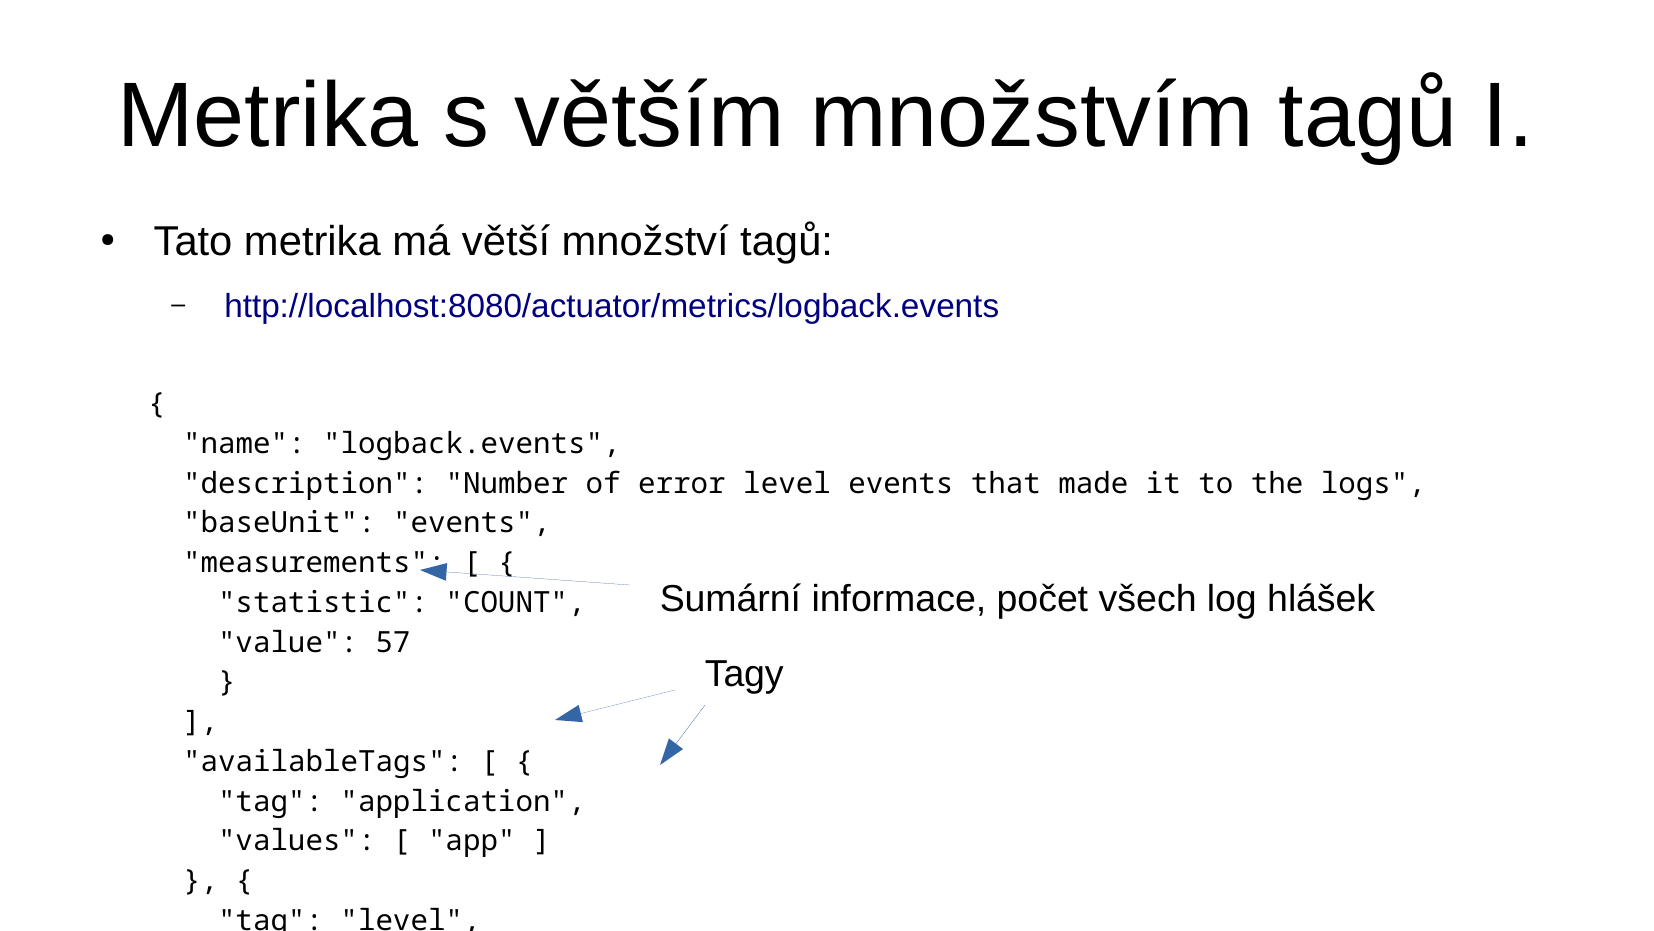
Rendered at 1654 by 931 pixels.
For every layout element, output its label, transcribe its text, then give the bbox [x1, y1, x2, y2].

text_box Tagy [690, 645, 799, 702]
text_box Sumární informace, počet všech log hlášek [645, 570, 1391, 627]
title Metrika s větším množstvím tagů I. [82, 37, 1571, 193]
text_box { "name": "logback.events", "description": "Number of error level events that made it to the logs", "baseUnit": "events", "measurements": [ { "statistic": "COUNT", "value": 57 } ], "availableTags": [ { "tag": "application", "values": [ "app" ] }, { "tag": "level", "values": [ "warn", "trace", "debug", "error", "info" ] } ] } [133, 375, 1606, 871]
list Tato metrika má větší množství tagů: http://localhost:8080/actuator/metrics/logback.events [82, 217, 1571, 758]
